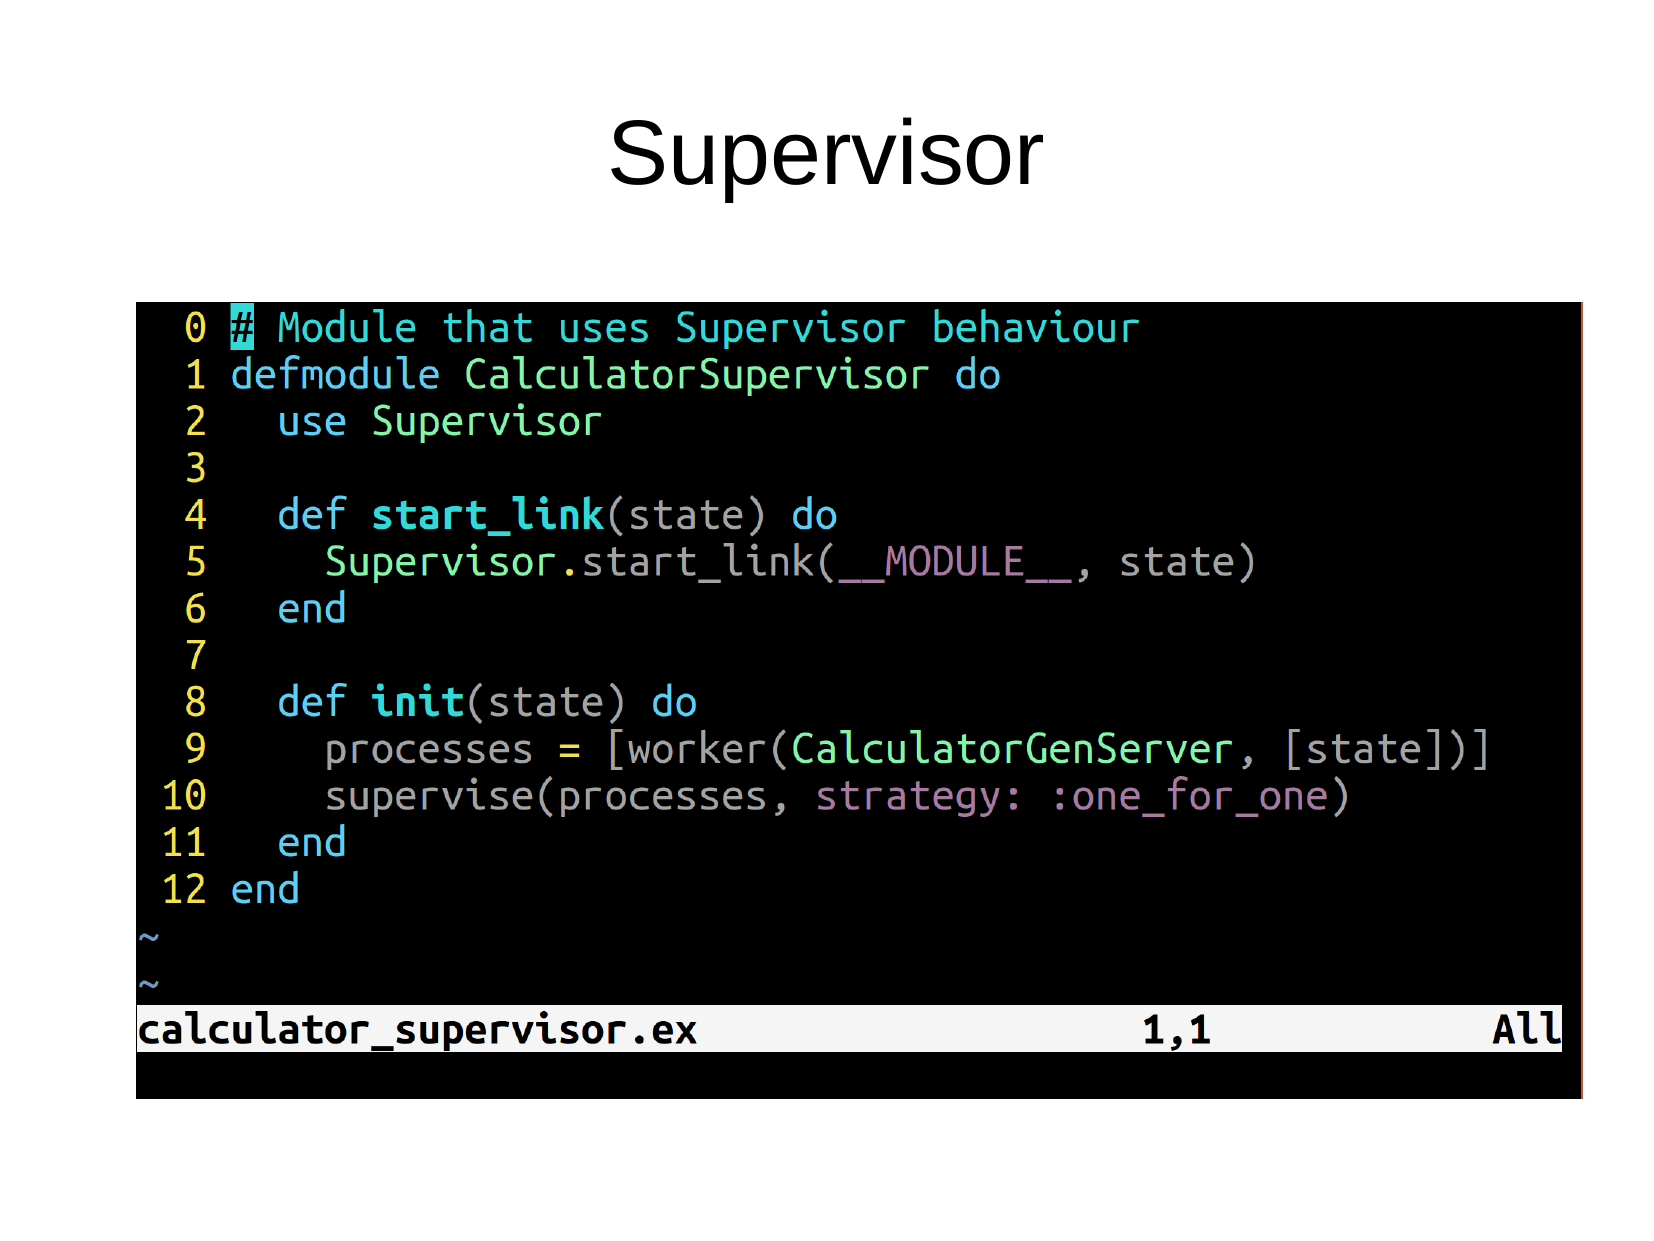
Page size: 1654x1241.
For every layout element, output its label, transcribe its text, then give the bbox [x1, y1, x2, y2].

title Supervisor [82, 49, 1571, 257]
picture [136, 302, 1583, 1099]
